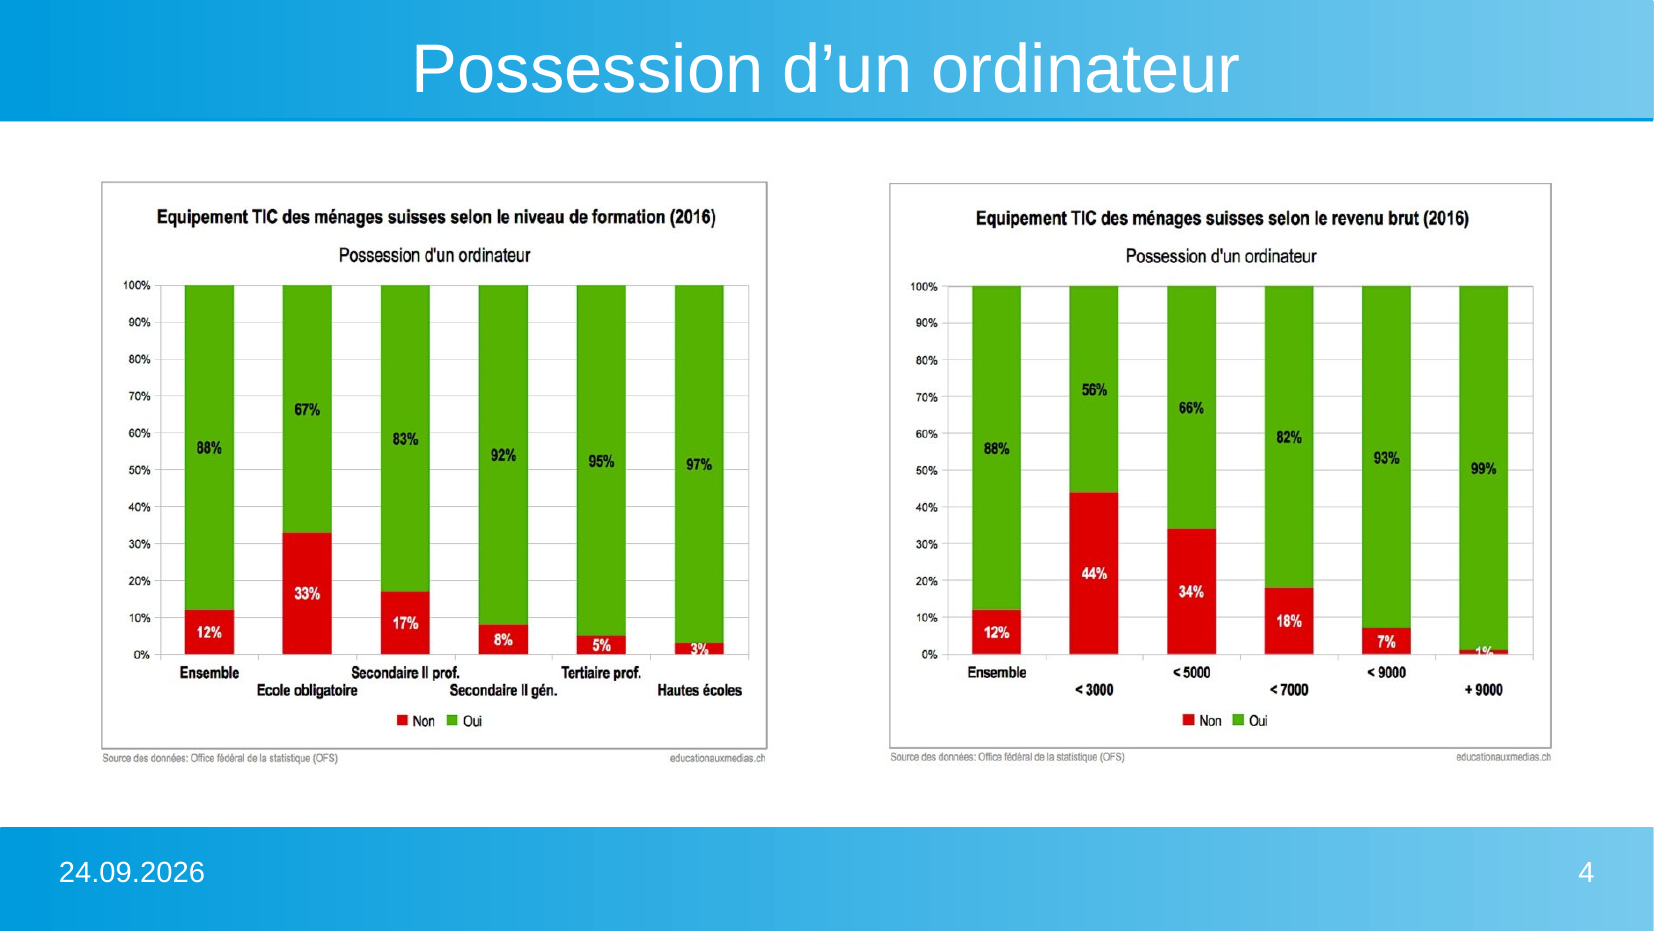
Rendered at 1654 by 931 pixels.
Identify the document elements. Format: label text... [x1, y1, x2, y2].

picture [96, 177, 772, 768]
picture [884, 177, 1557, 768]
title Possession d’un ordinateur [59, 29, 1595, 108]
